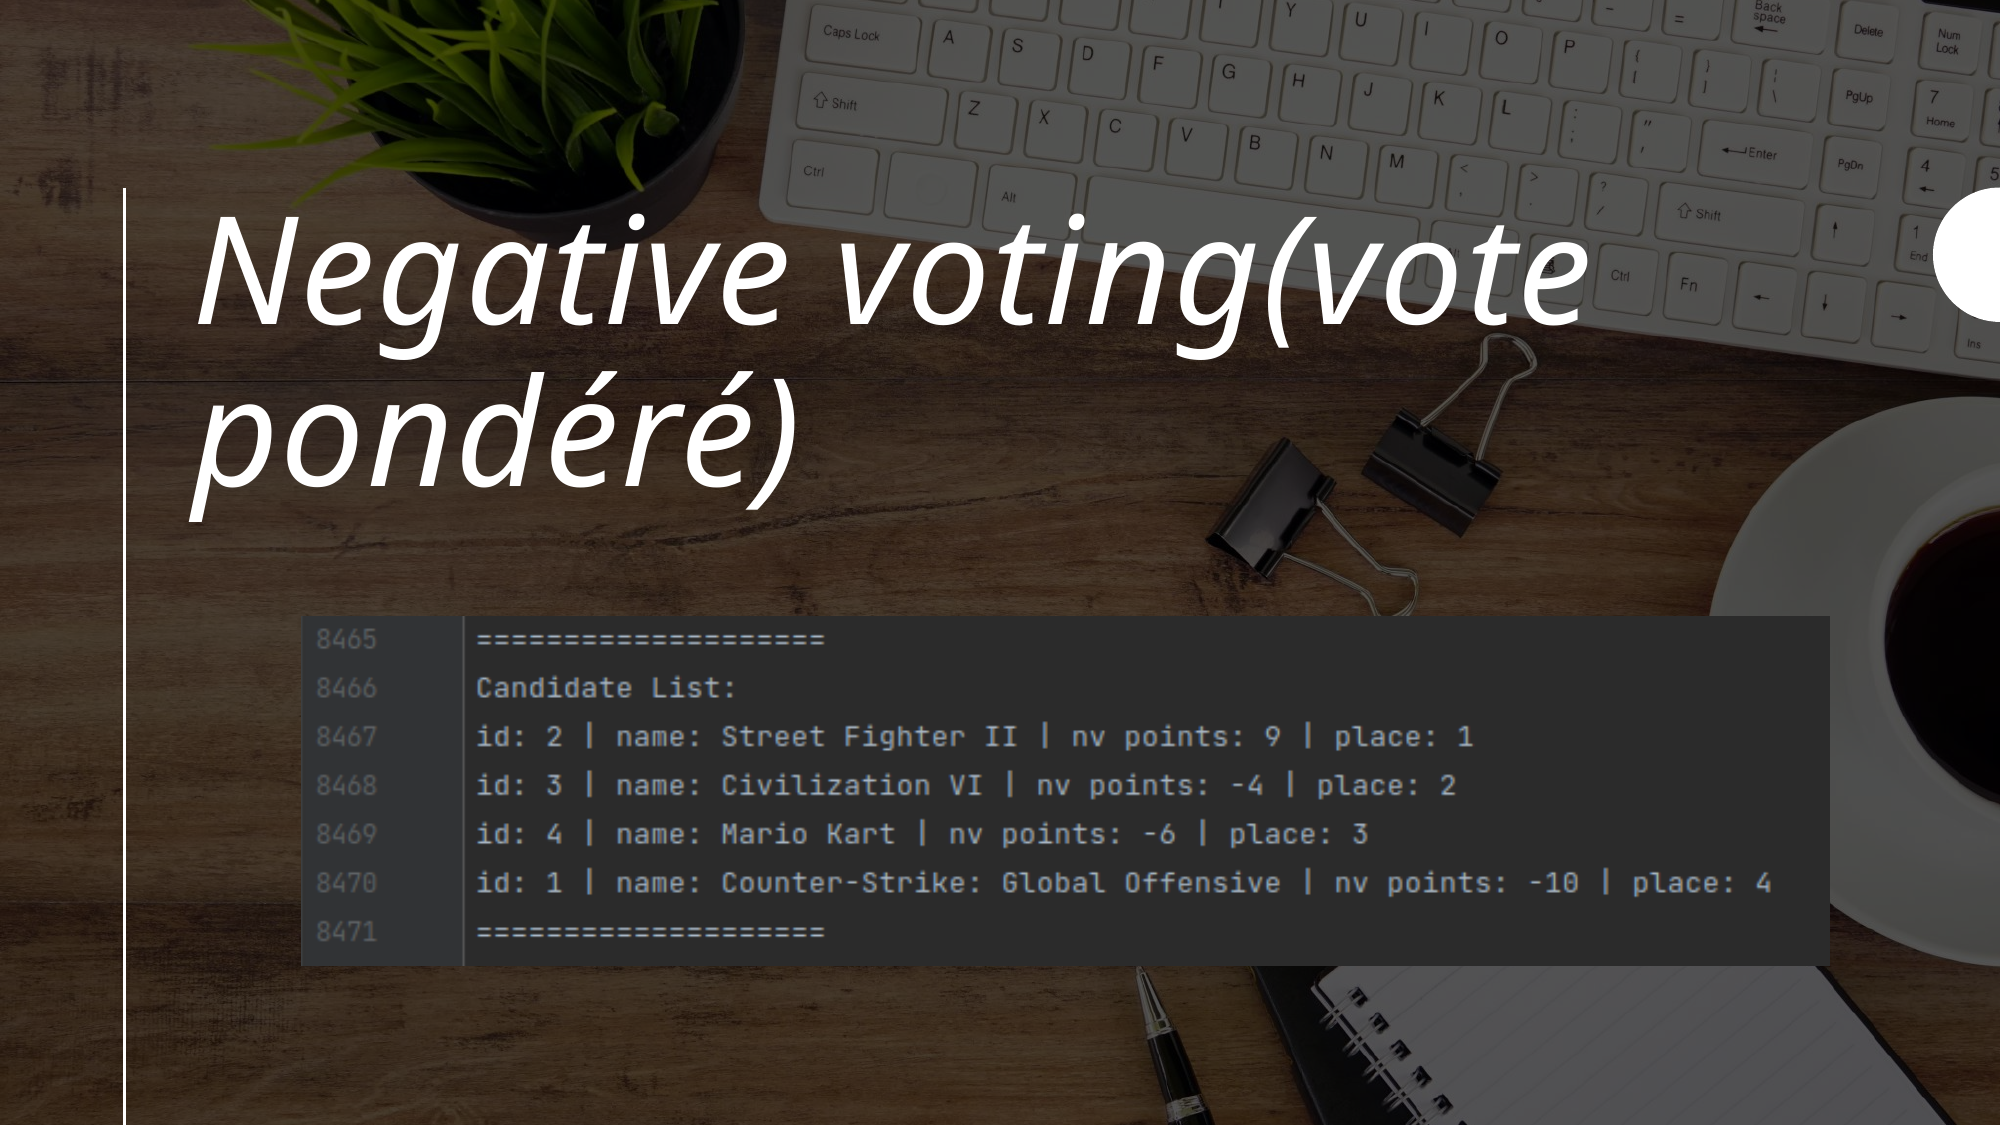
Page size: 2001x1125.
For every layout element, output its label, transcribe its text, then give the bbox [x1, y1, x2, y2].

picture [0, 0, 2000, 1125]
title Negative voting(vote pondéré) [176, 187, 1662, 770]
text_box [1932, 187, 2000, 322]
